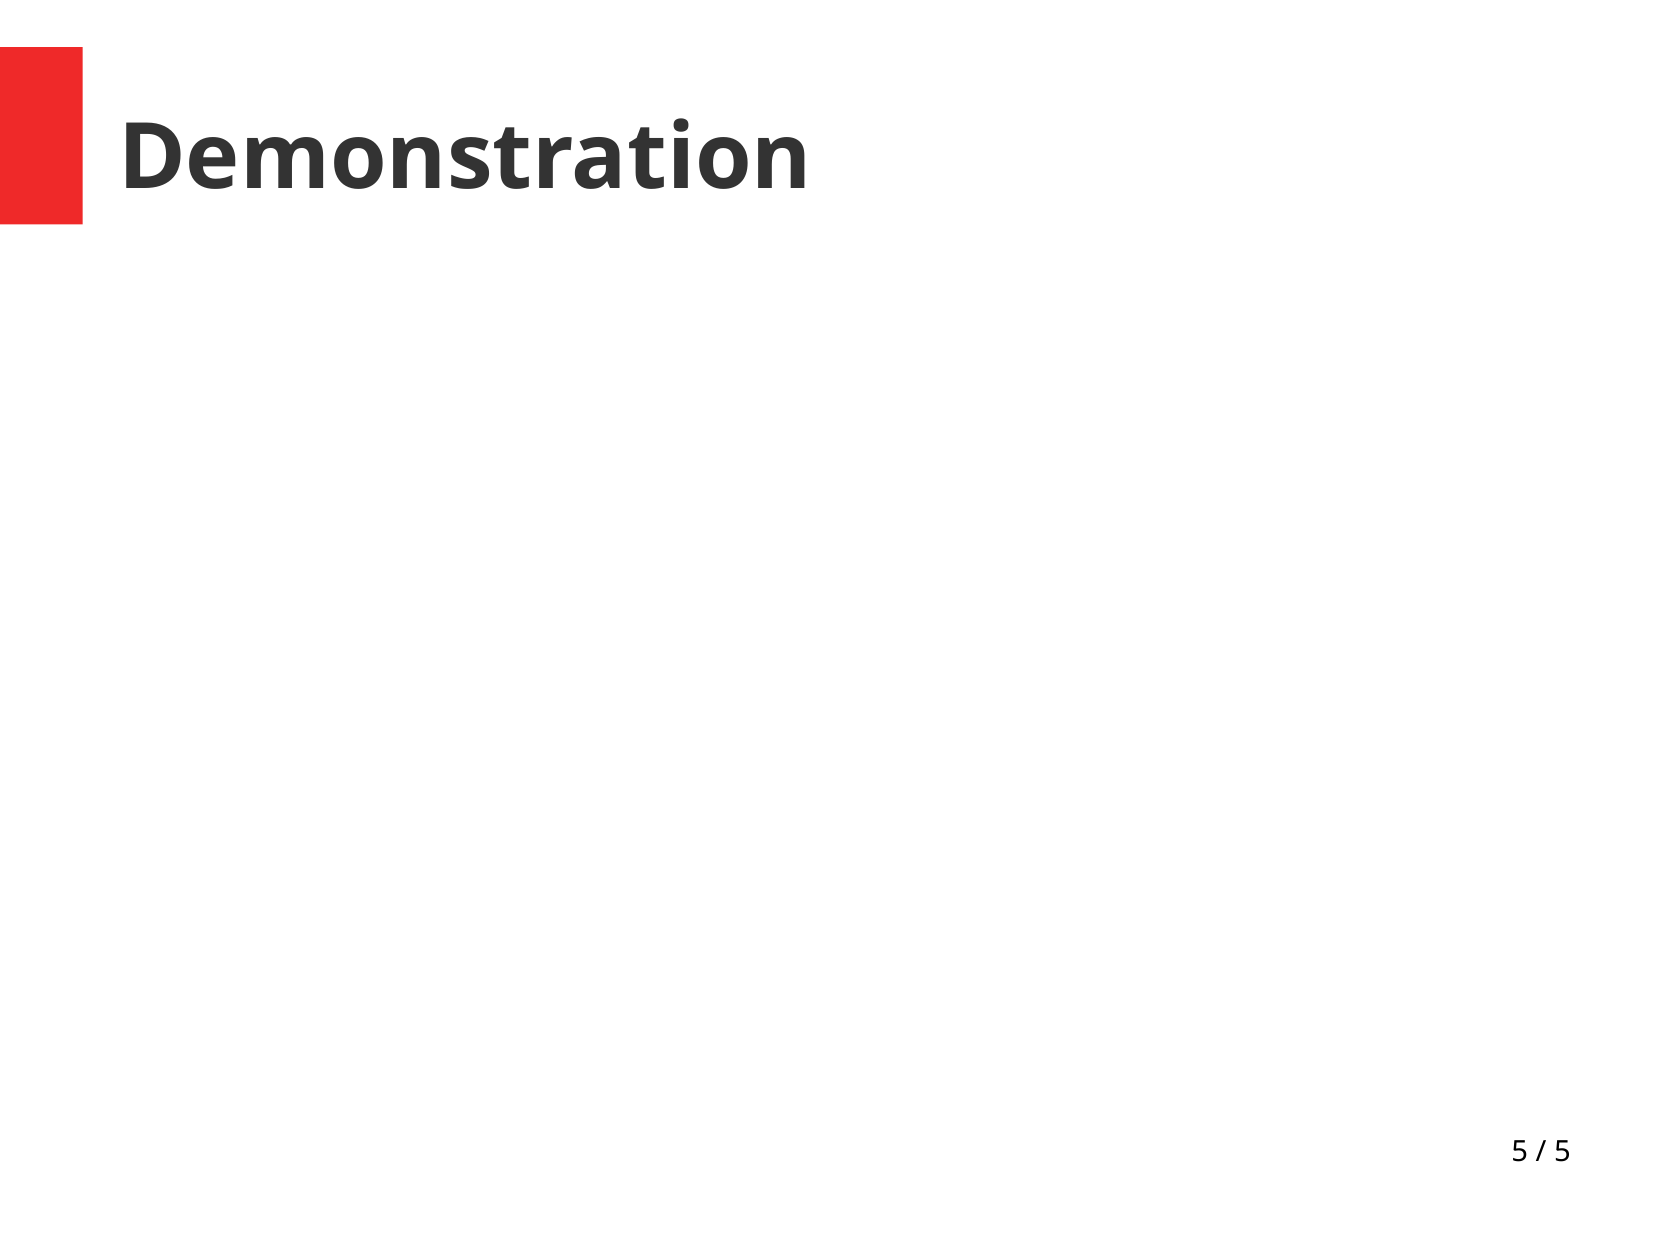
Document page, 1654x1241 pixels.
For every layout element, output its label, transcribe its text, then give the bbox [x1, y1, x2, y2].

title Demonstration [118, 49, 1571, 257]
